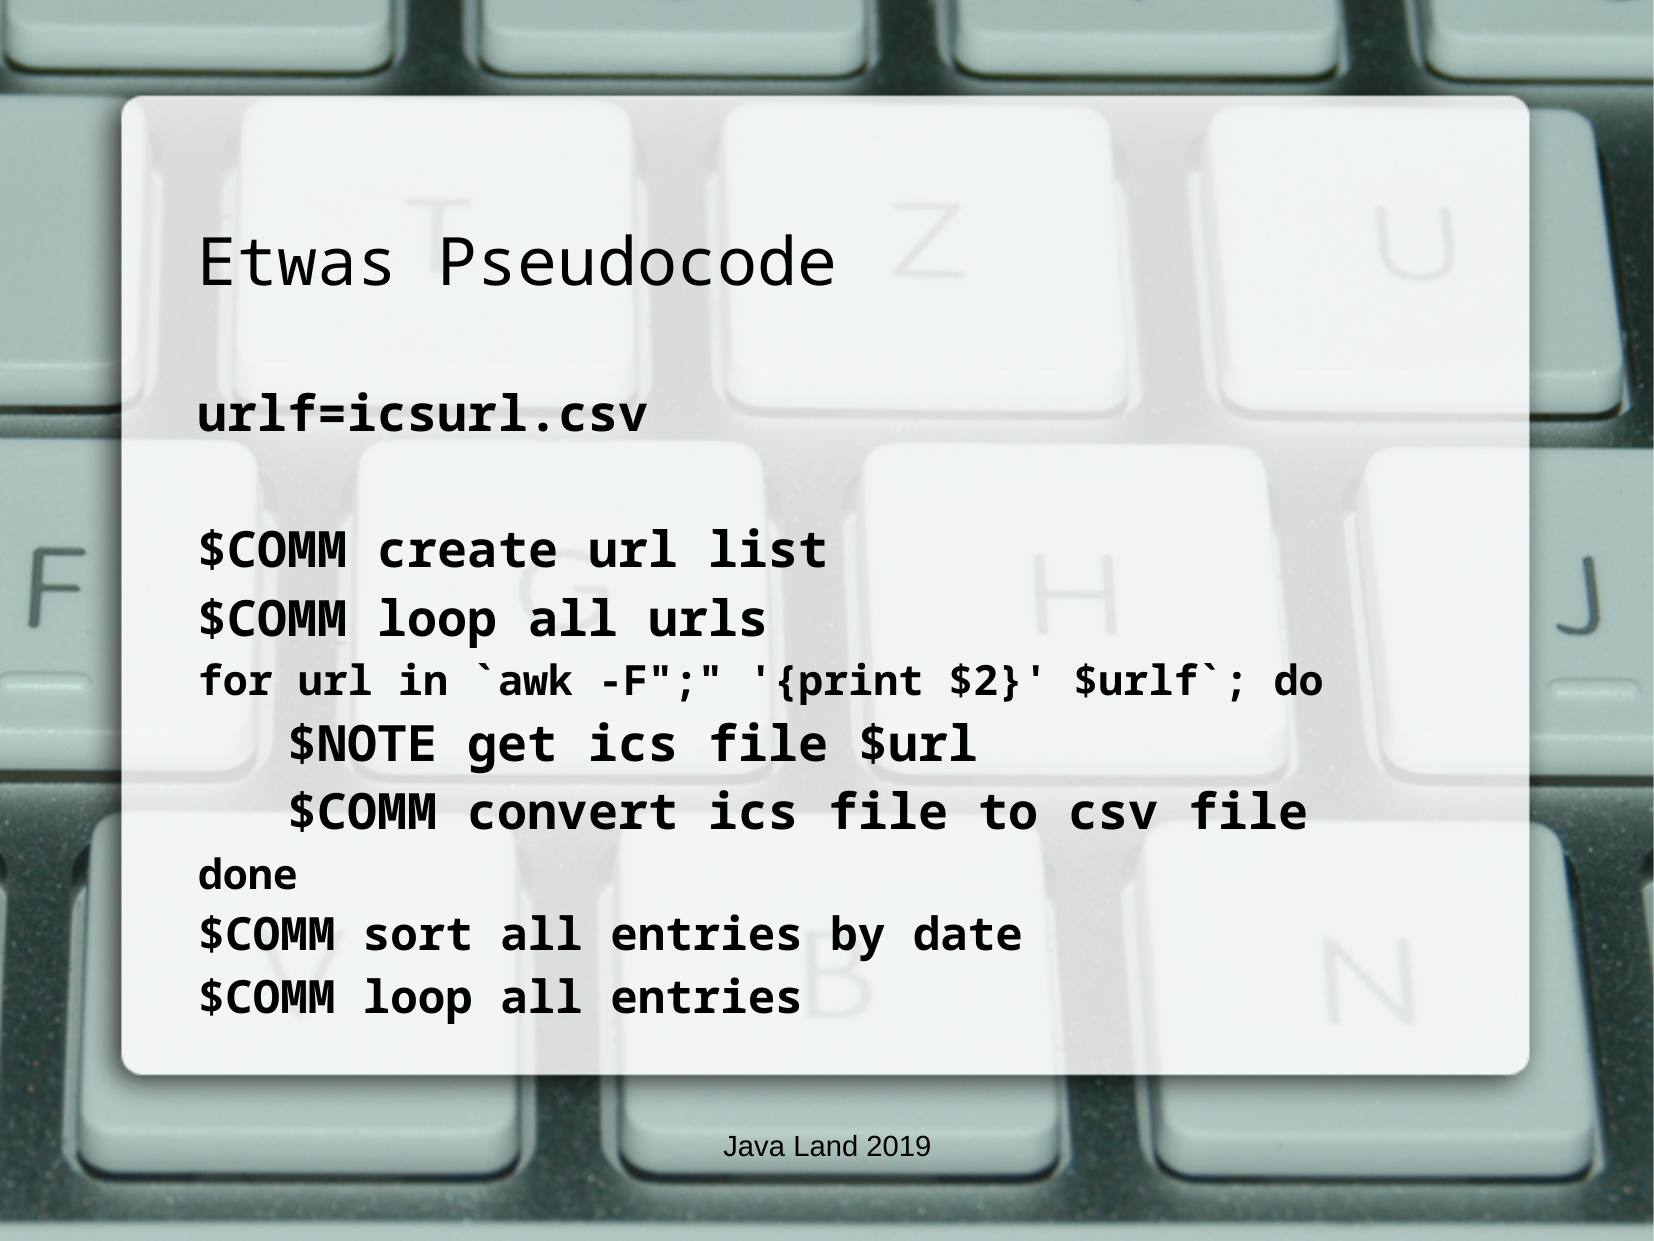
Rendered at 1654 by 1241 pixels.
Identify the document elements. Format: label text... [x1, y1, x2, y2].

picture [0, 0, 1654, 1241]
text_box Etwas Pseudocode urlf=icsurl.csv $COMM create url list $COMM loop all urls for url in `awk -F";" '{print $2}' $urlf`; do $NOTE get ics file $url $COMM convert ics file to csv file done $COMM sort all entries by date $COMM loop all entries [197, 196, 1430, 958]
title [280, 170, 1436, 934]
